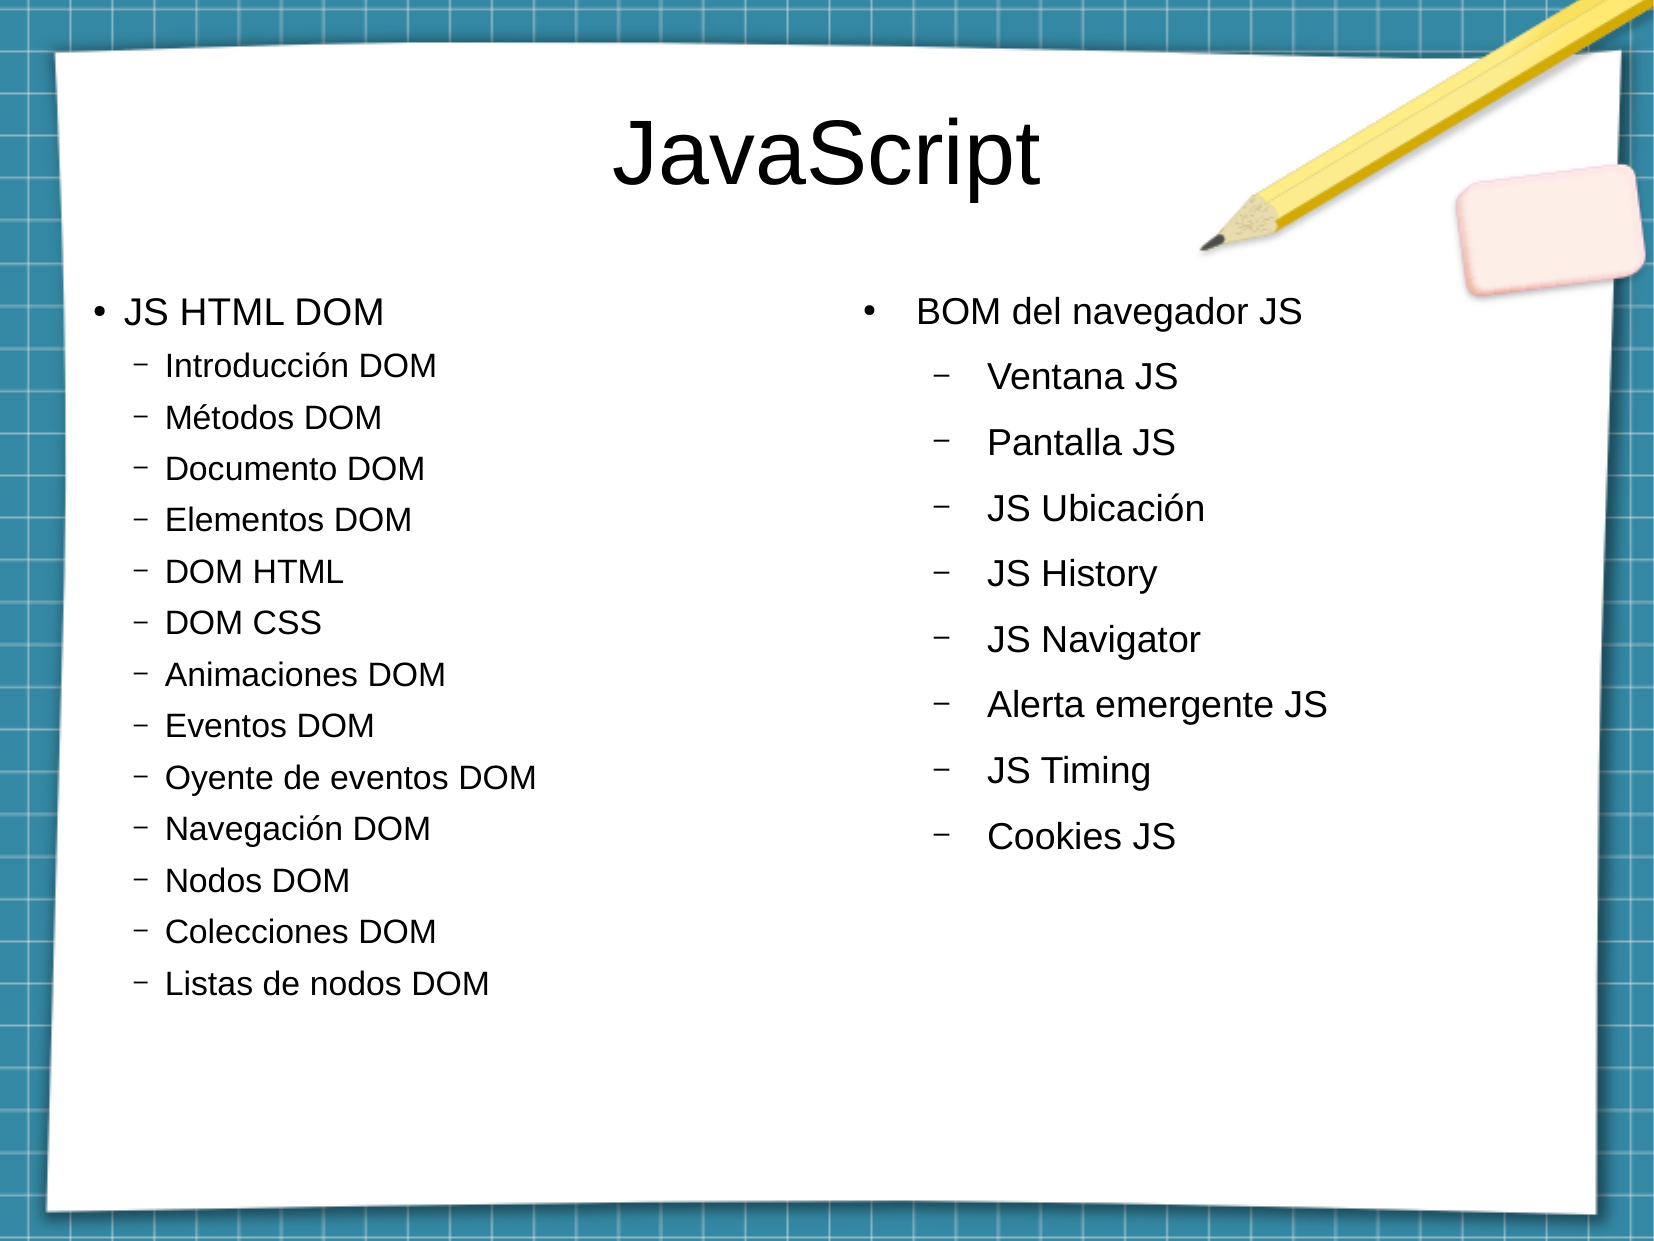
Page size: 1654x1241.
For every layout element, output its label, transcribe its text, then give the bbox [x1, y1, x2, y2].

title JavaScript [82, 49, 1571, 257]
list JS HTML DOM Introducción DOM Métodos DOM Documento DOM Elementos DOM DOM HTML DOM CSS Animaciones DOM Eventos DOM Oyente de eventos DOM Navegación DOM Nodos DOM Colecciones DOM Listas de nodos DOM [82, 290, 809, 1010]
picture [0, 0, 1654, 1241]
list BOM del navegador JS Ventana JS Pantalla JS JS Ubicación JS History JS Navigator Alerta emergente JS JS Timing Cookies JS [845, 290, 1572, 1010]
